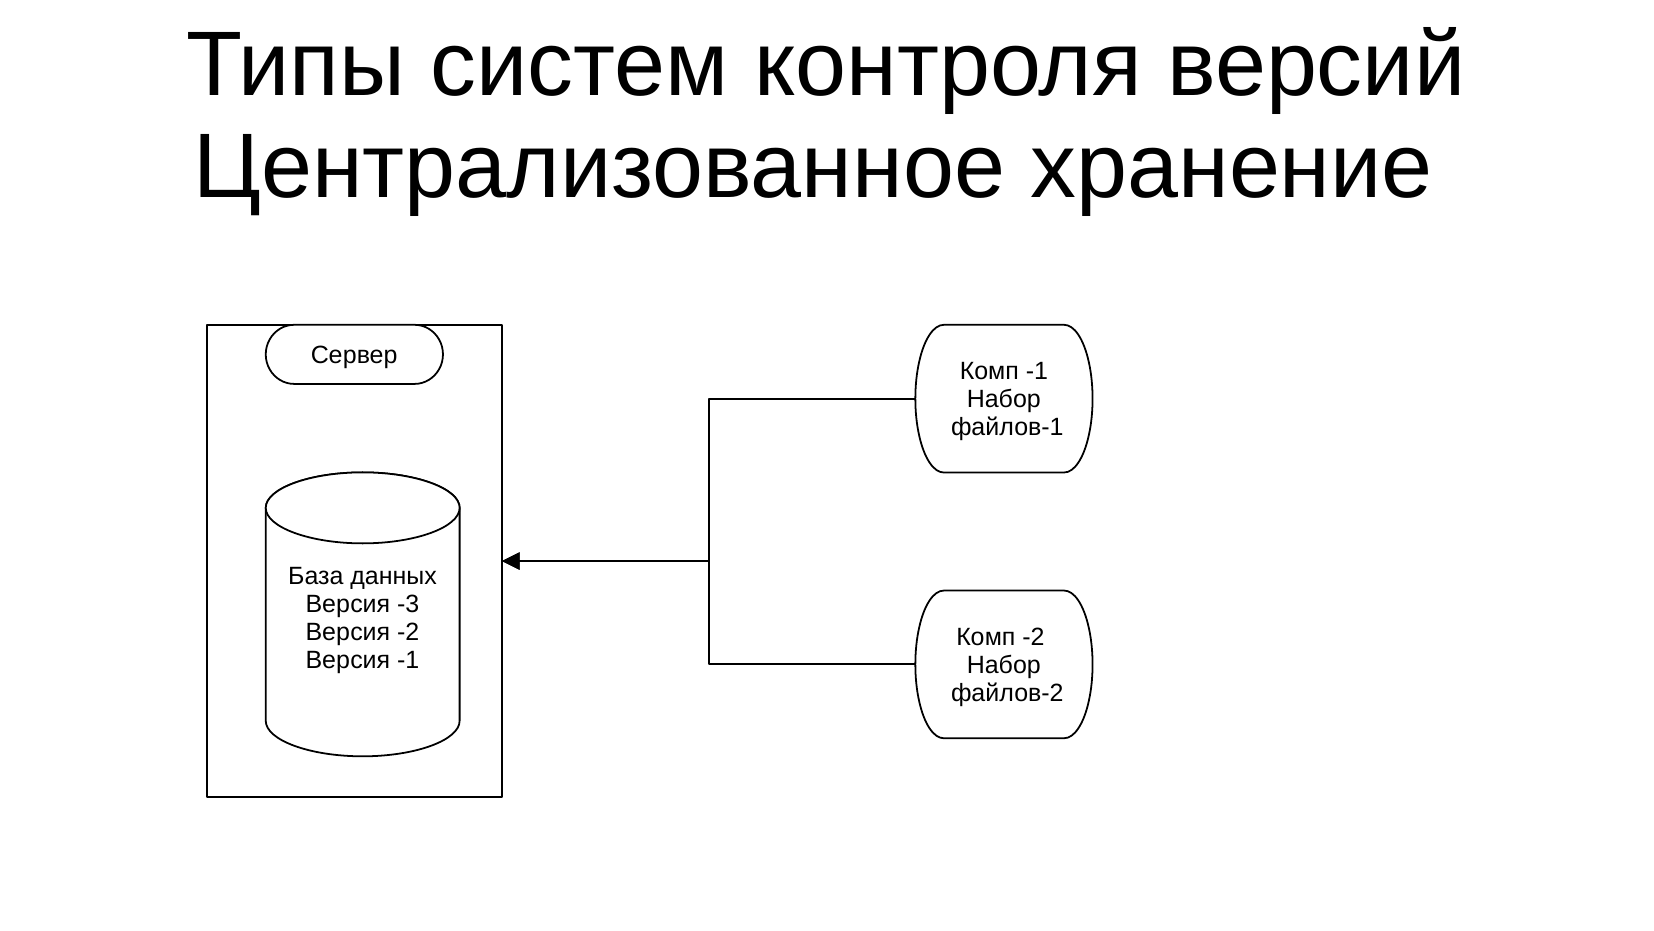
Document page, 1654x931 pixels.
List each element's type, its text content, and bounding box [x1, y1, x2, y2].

text_box База данных Версия -3 Версия -2 Версия -1 [265, 510, 460, 757]
text_box Сервер [265, 324, 443, 384]
title Типы систем контроля версий Централизованное хранение [82, 12, 1571, 218]
text_box Комп -1 Набор файлов-1 [915, 324, 1093, 473]
text_box [206, 324, 503, 798]
text_box Комп -2 Набор файлов-2 [915, 590, 1093, 739]
